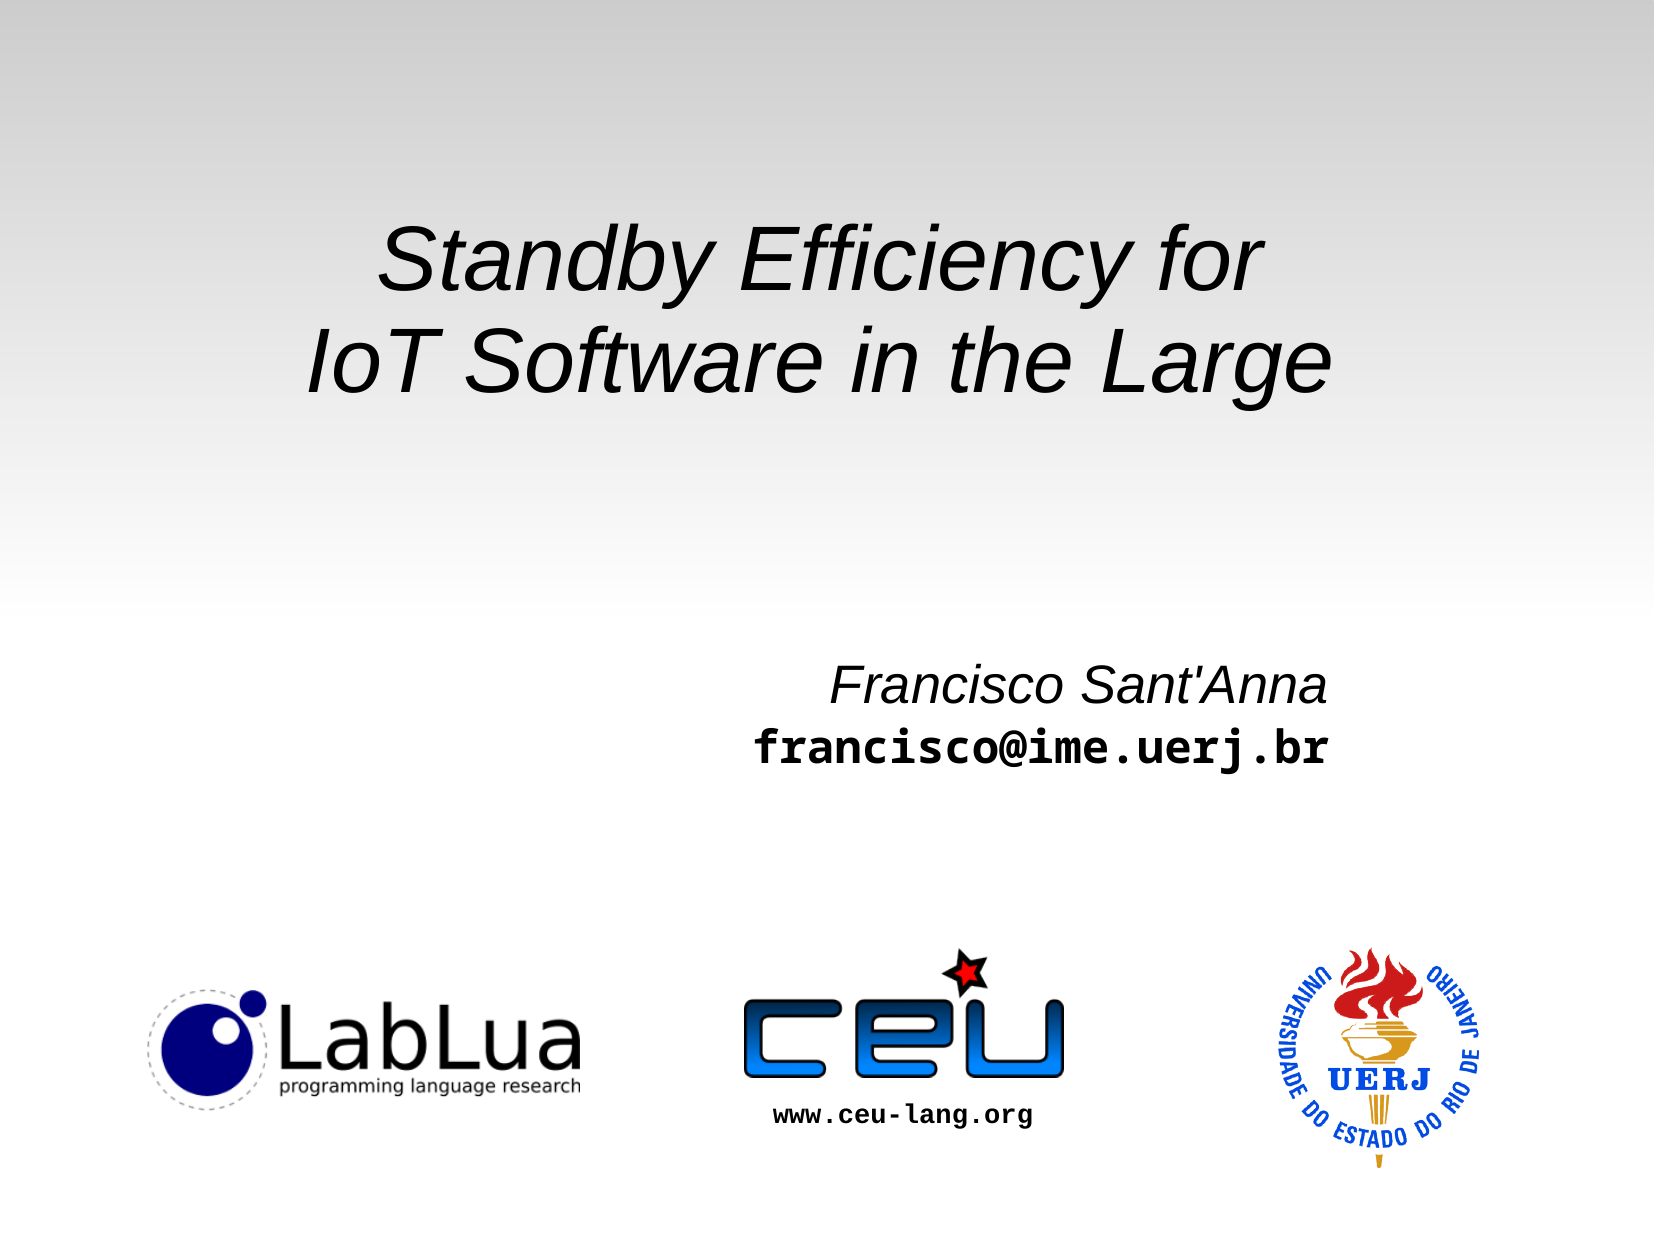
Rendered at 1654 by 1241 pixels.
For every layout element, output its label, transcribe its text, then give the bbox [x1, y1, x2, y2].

text_box www.ceu-lang.org [750, 1093, 1056, 1170]
subtitle Standby Efficiency for IoT Software in the Large [76, 77, 1565, 543]
picture [744, 948, 1064, 1078]
picture [1278, 947, 1479, 1168]
picture [147, 989, 580, 1111]
text_box Francisco Sant'Anna francisco@ime.uerj.br [737, 646, 1353, 836]
